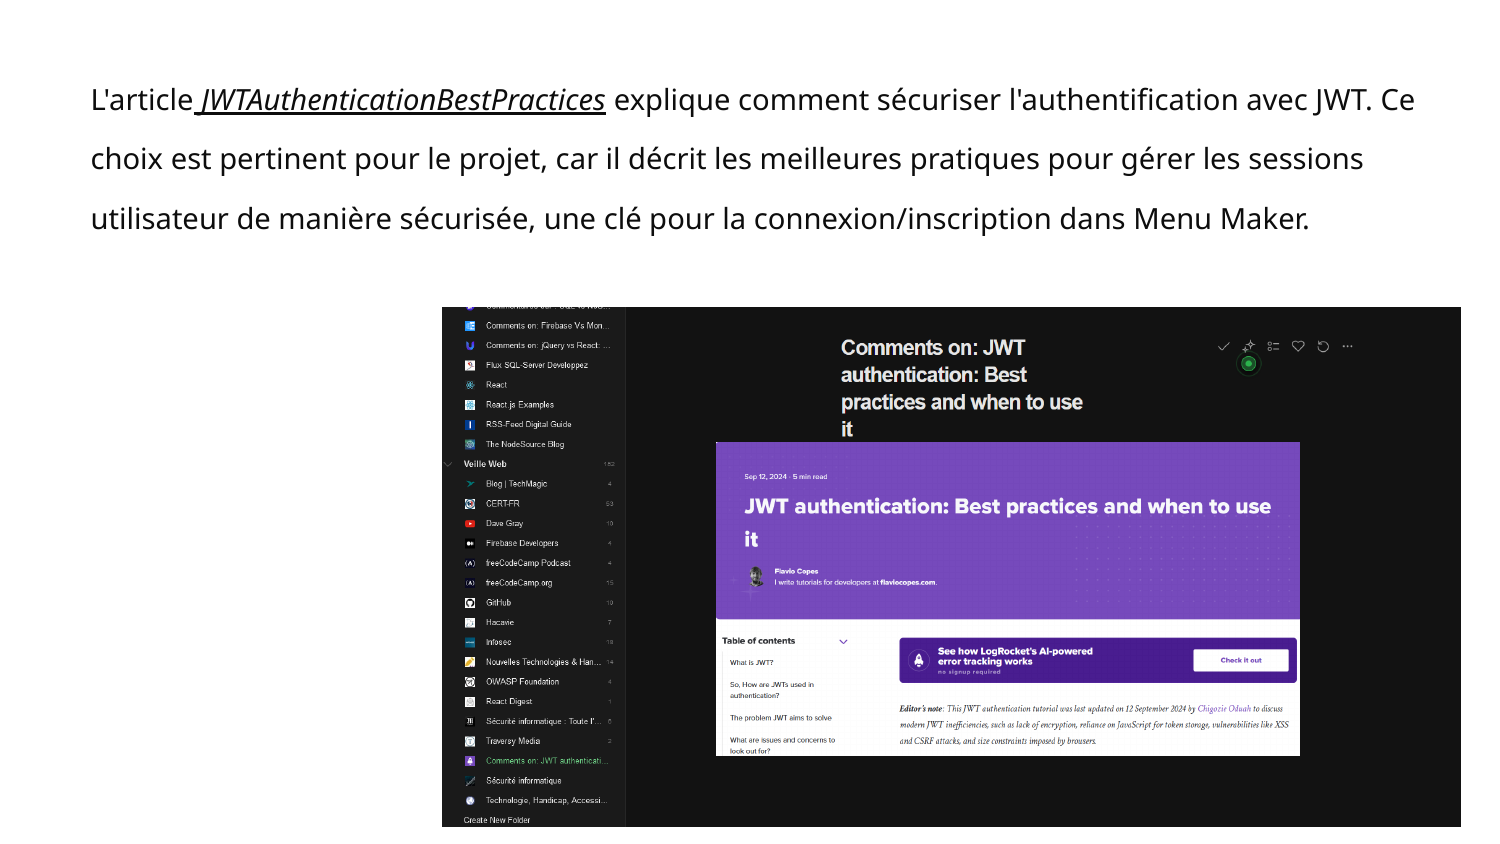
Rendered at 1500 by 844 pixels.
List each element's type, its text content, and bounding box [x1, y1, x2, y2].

picture [442, 307, 1461, 827]
list L'article JWTAuthenticationBestPractices explique comment sécuriser l'authentification avec JWT. Ce choix est pertinent pour le projet, car il décrit les meilleures pratiques pour gérer les sessions utilisateur de manière sécurisée, une clé pour la connexion/inscription dans Menu Maker. [19, 59, 1418, 620]
